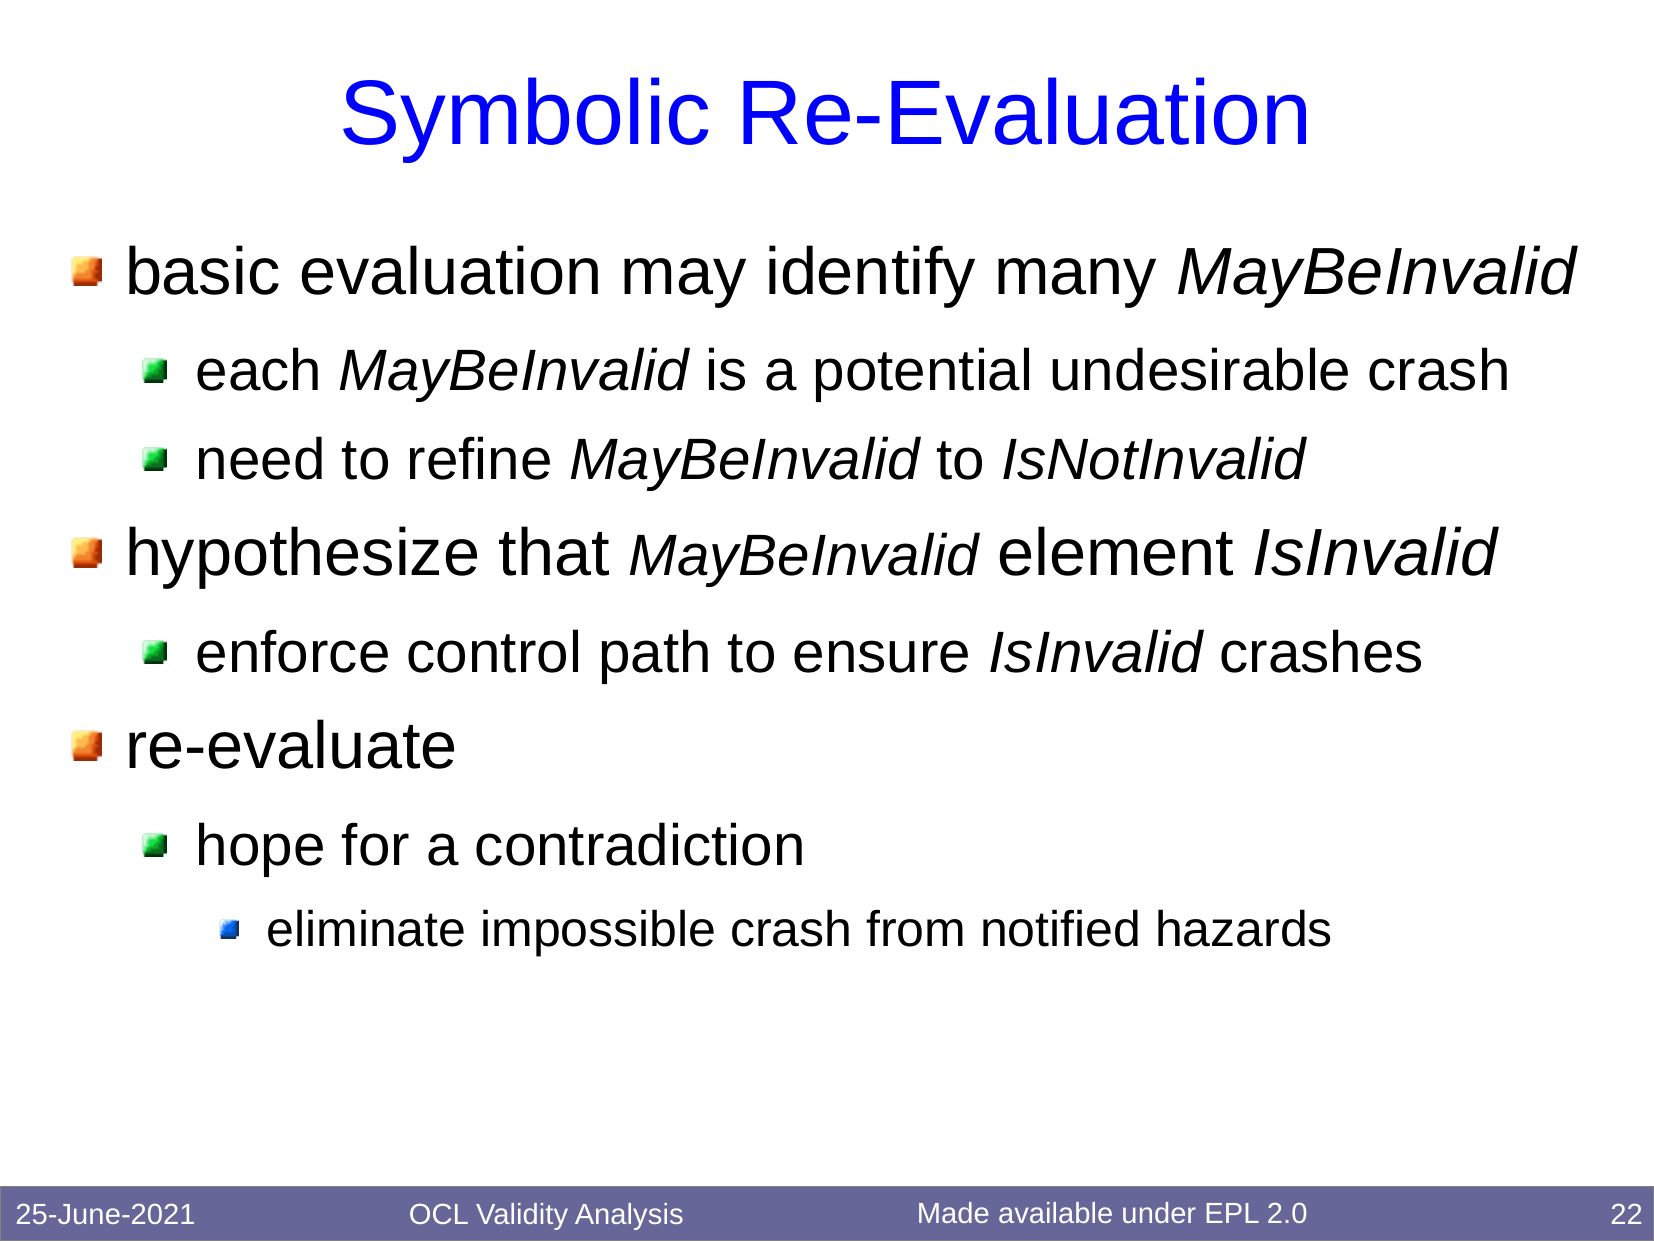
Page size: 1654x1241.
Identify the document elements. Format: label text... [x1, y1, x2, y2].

list basic evaluation may identify many MayBeInvalid each MayBeInvalid is a potential undesirable crash need to refine MayBeInvalid to IsNotInvalid hypothesize that MayBeInvalid element IsInvalid enforce control path to ensure IsInvalid crashes re-evaluate hope for a contradiction eliminate impossible crash from notified hazards [54, 233, 1617, 1057]
title Symbolic Re-Evaluation [82, 49, 1571, 178]
